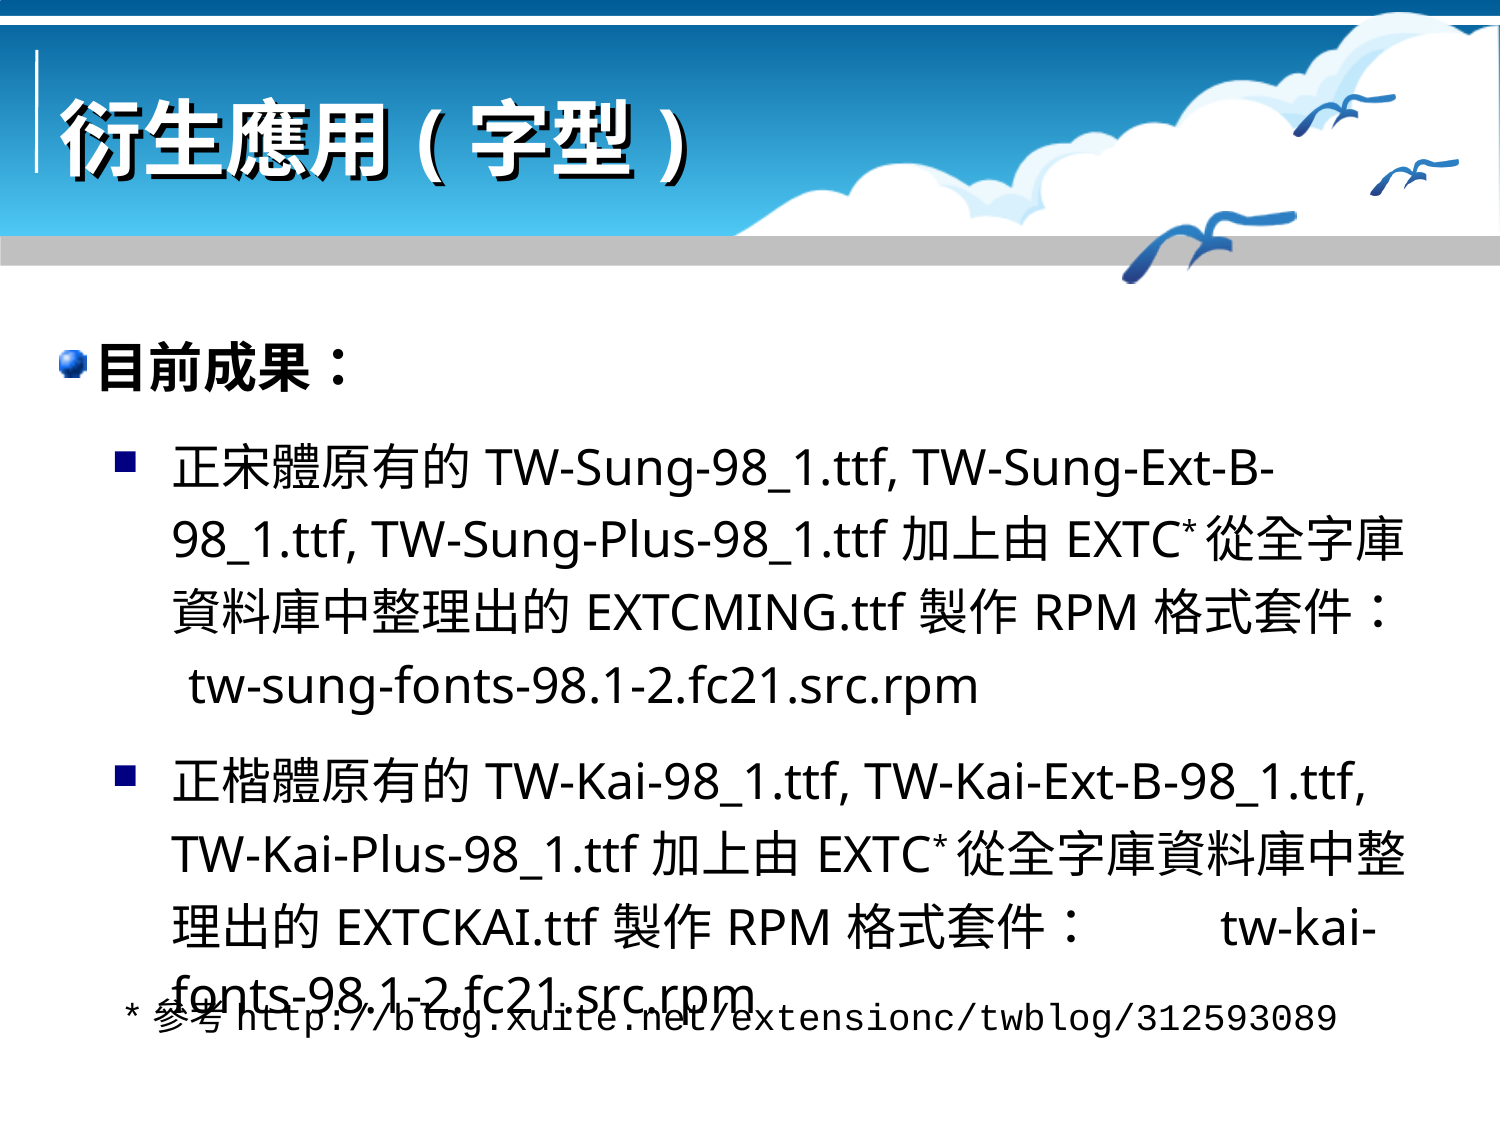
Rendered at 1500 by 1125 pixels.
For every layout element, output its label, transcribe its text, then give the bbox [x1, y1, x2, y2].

title 衍生應用(字型) [59, 86, 1465, 186]
list 目前成果： 正宋體原有的TW-Sung-98_1.ttf, TW-Sung-Ext-B-98_1.ttf, TW-Sung-Plus-98_1.ttf加上由EXTC*從全字庫資料庫中整理出的EXTCMING.ttf製作RPM格式套件： tw-sung-fonts-98.1-2.fc21.src.rpm 正楷體原有的TW-Kai-98_1.ttf, TW-Kai-Ext-B-98_1.ttf, TW-Kai-Plus-98_1.ttf加上由EXTC*從全字庫資料庫中整理出的EXTCKAI.ttf製作RPM格式套件： tw-kai-fonts-98.1-2.fc21.src.rpm [59, 324, 1447, 1105]
picture [730, 12, 1500, 284]
text_box *參考http://blog.xuite.net/extensionc/twblog/312593089 [106, 992, 1394, 1052]
